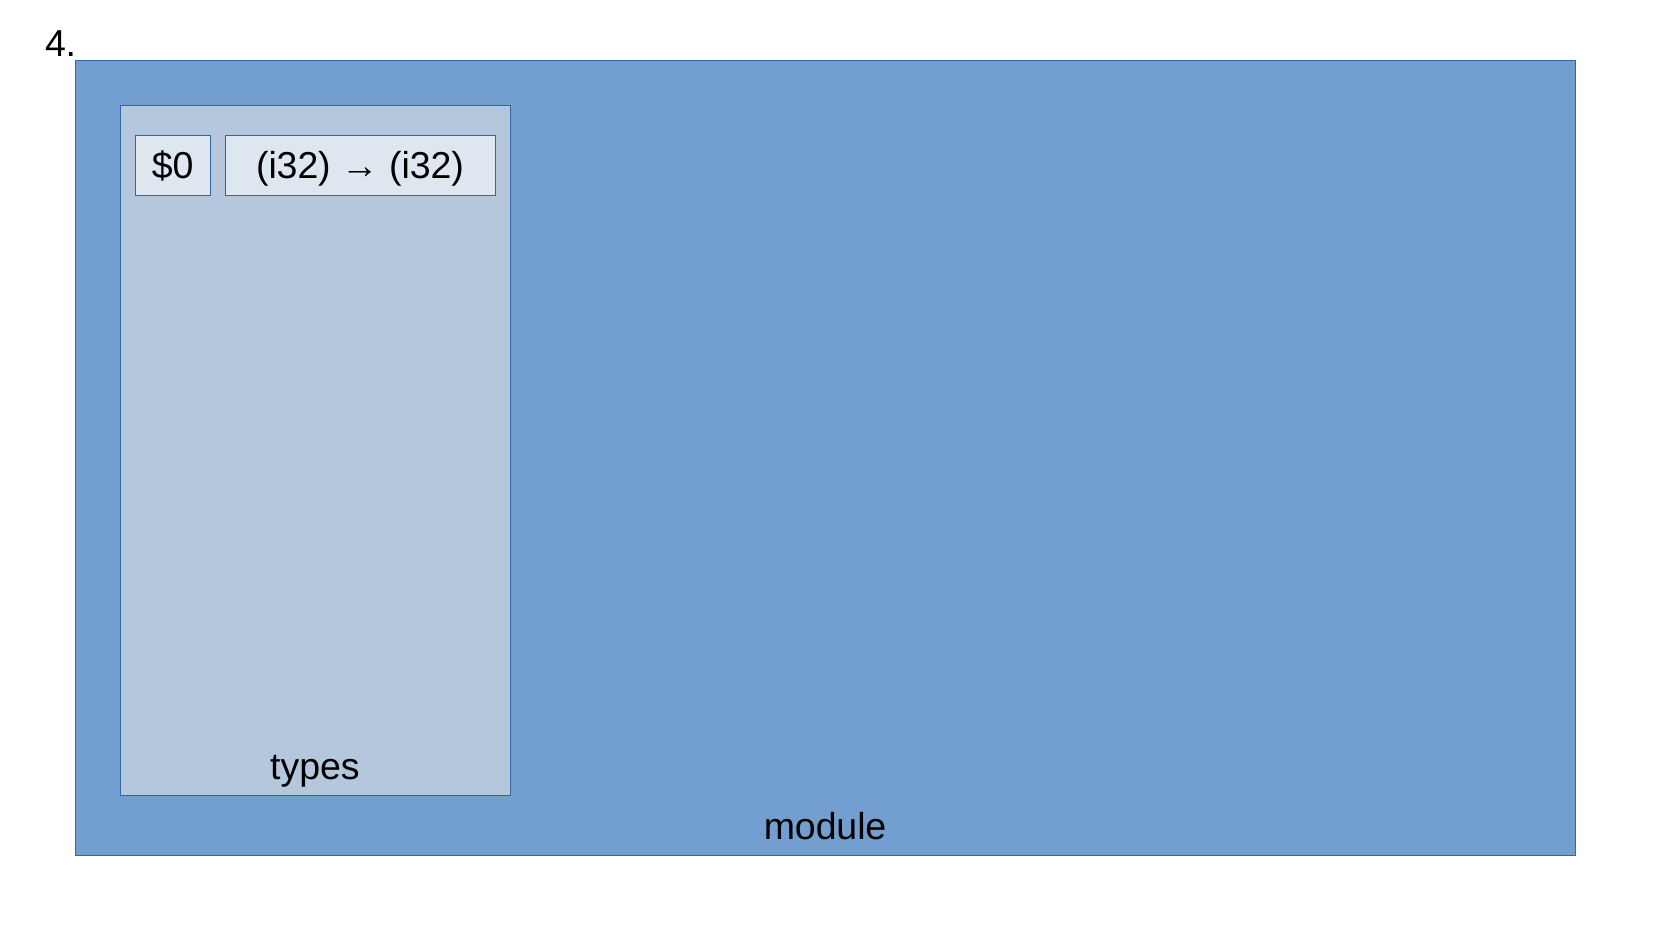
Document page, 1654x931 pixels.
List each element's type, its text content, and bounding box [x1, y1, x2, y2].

text_box (i32) → (i32) [225, 135, 496, 196]
text_box 4. [30, 15, 92, 72]
text_box module [75, 60, 1576, 856]
text_box $0 [135, 135, 211, 196]
text_box types [120, 105, 511, 796]
